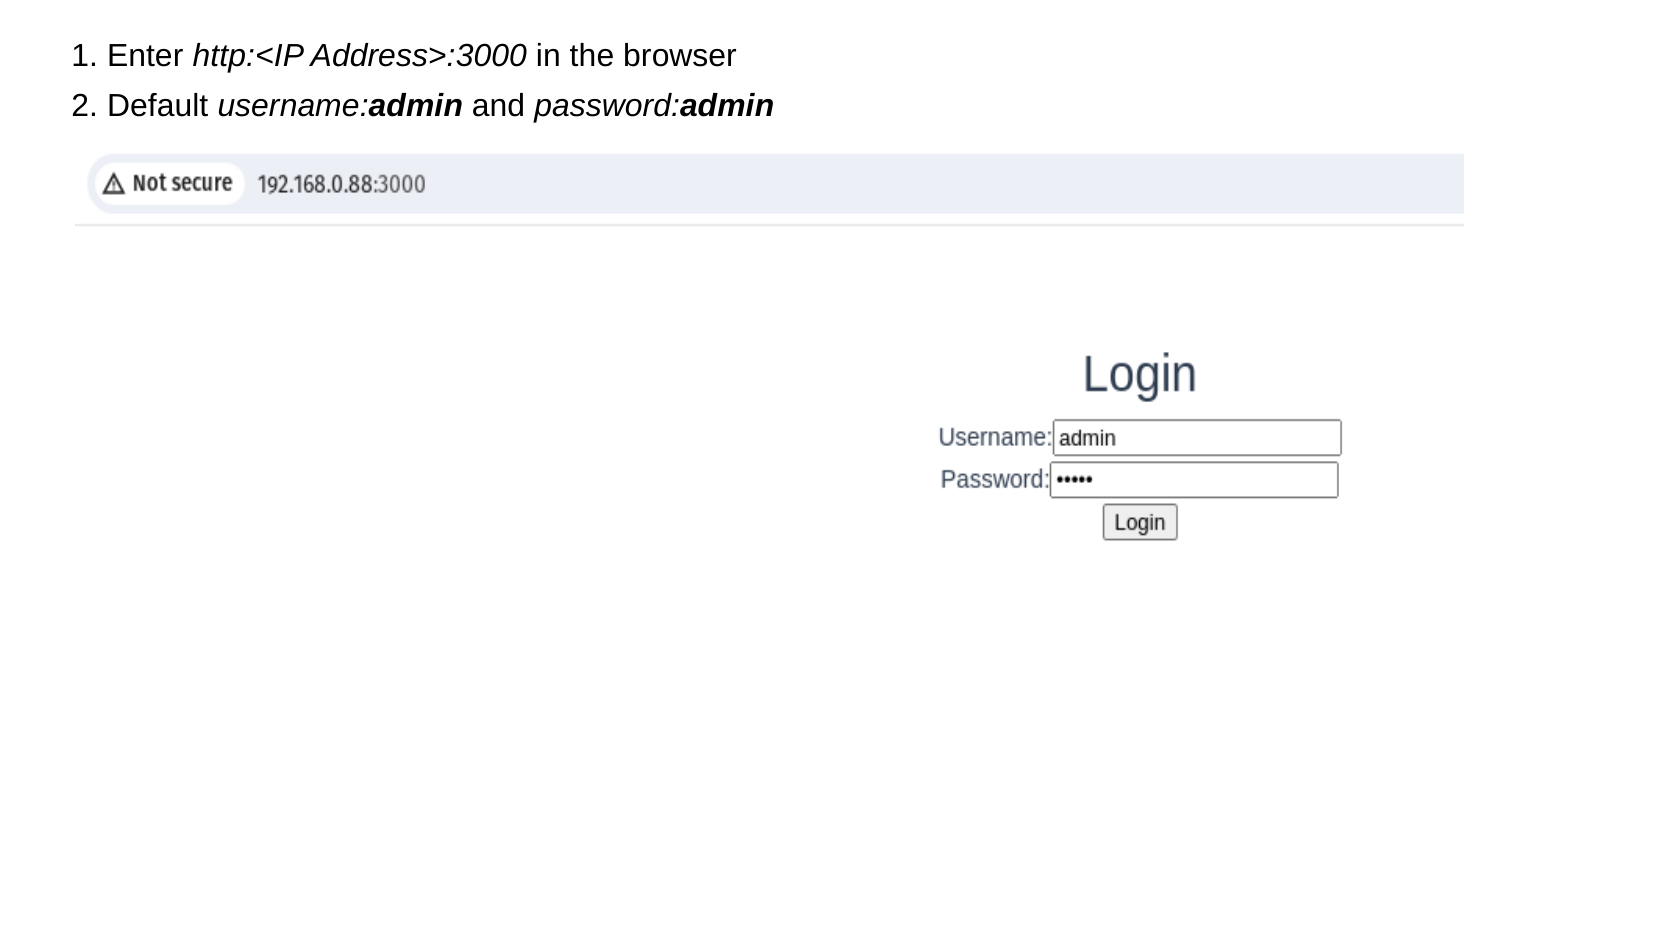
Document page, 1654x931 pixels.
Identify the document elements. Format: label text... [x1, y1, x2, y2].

list 1. Enter http:<IP Address>:3000 in the browser 2. Default username:admin and password:admin [37, 37, 1613, 226]
picture [75, 149, 1464, 836]
